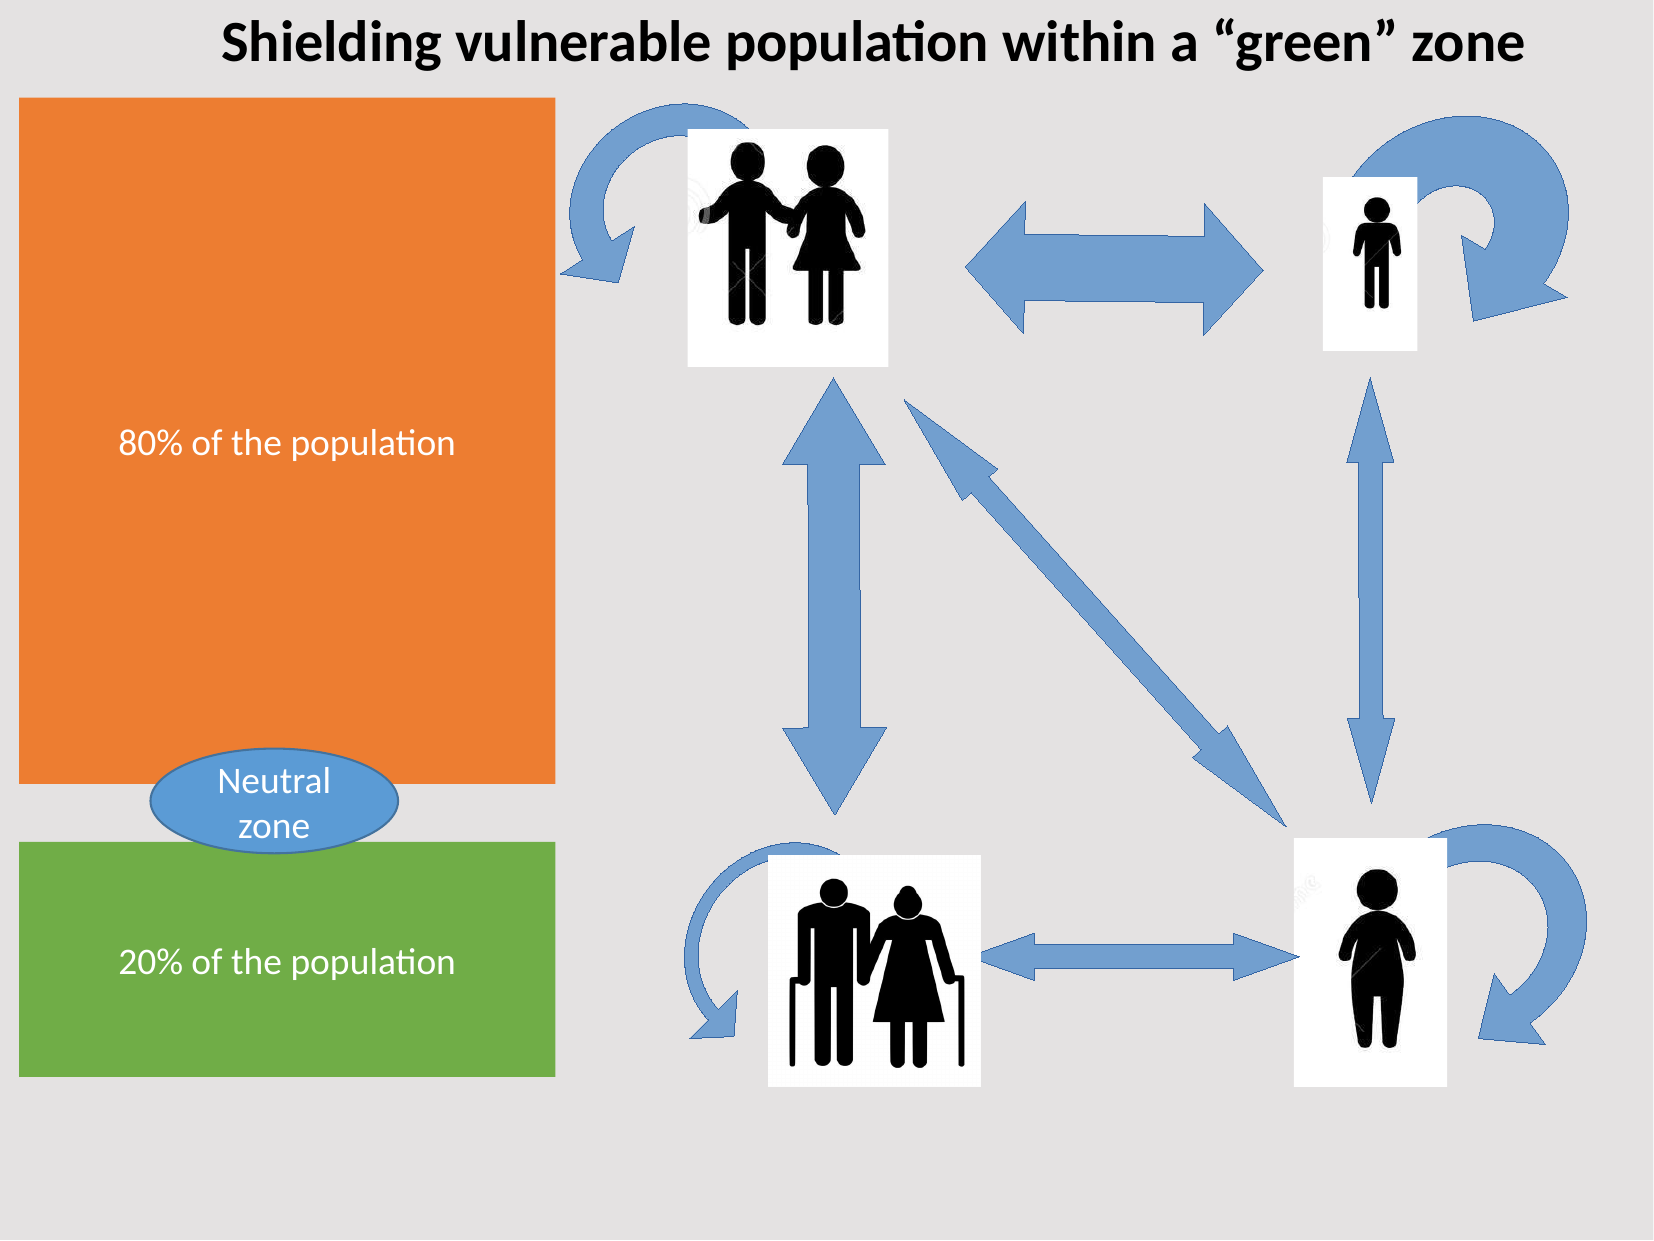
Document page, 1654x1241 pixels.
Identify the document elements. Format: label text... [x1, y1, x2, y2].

text_box Shielding vulnerable population within a “green” zone [206, 10, 1560, 142]
text_box [965, 201, 1264, 336]
text_box [560, 103, 750, 283]
text_box [1427, 824, 1587, 1045]
text_box [1346, 377, 1395, 804]
text_box [904, 399, 1287, 827]
text_box [684, 842, 841, 1039]
text_box [782, 377, 887, 815]
text_box [1352, 116, 1569, 322]
picture [1322, 177, 1418, 351]
picture [1293, 838, 1448, 1087]
text_box 20% of the population [19, 841, 556, 1077]
text_box [981, 933, 1300, 981]
picture [768, 855, 981, 1087]
text_box 80% of the population [19, 97, 556, 784]
picture [687, 129, 889, 367]
text_box Neutral zone [150, 748, 399, 854]
